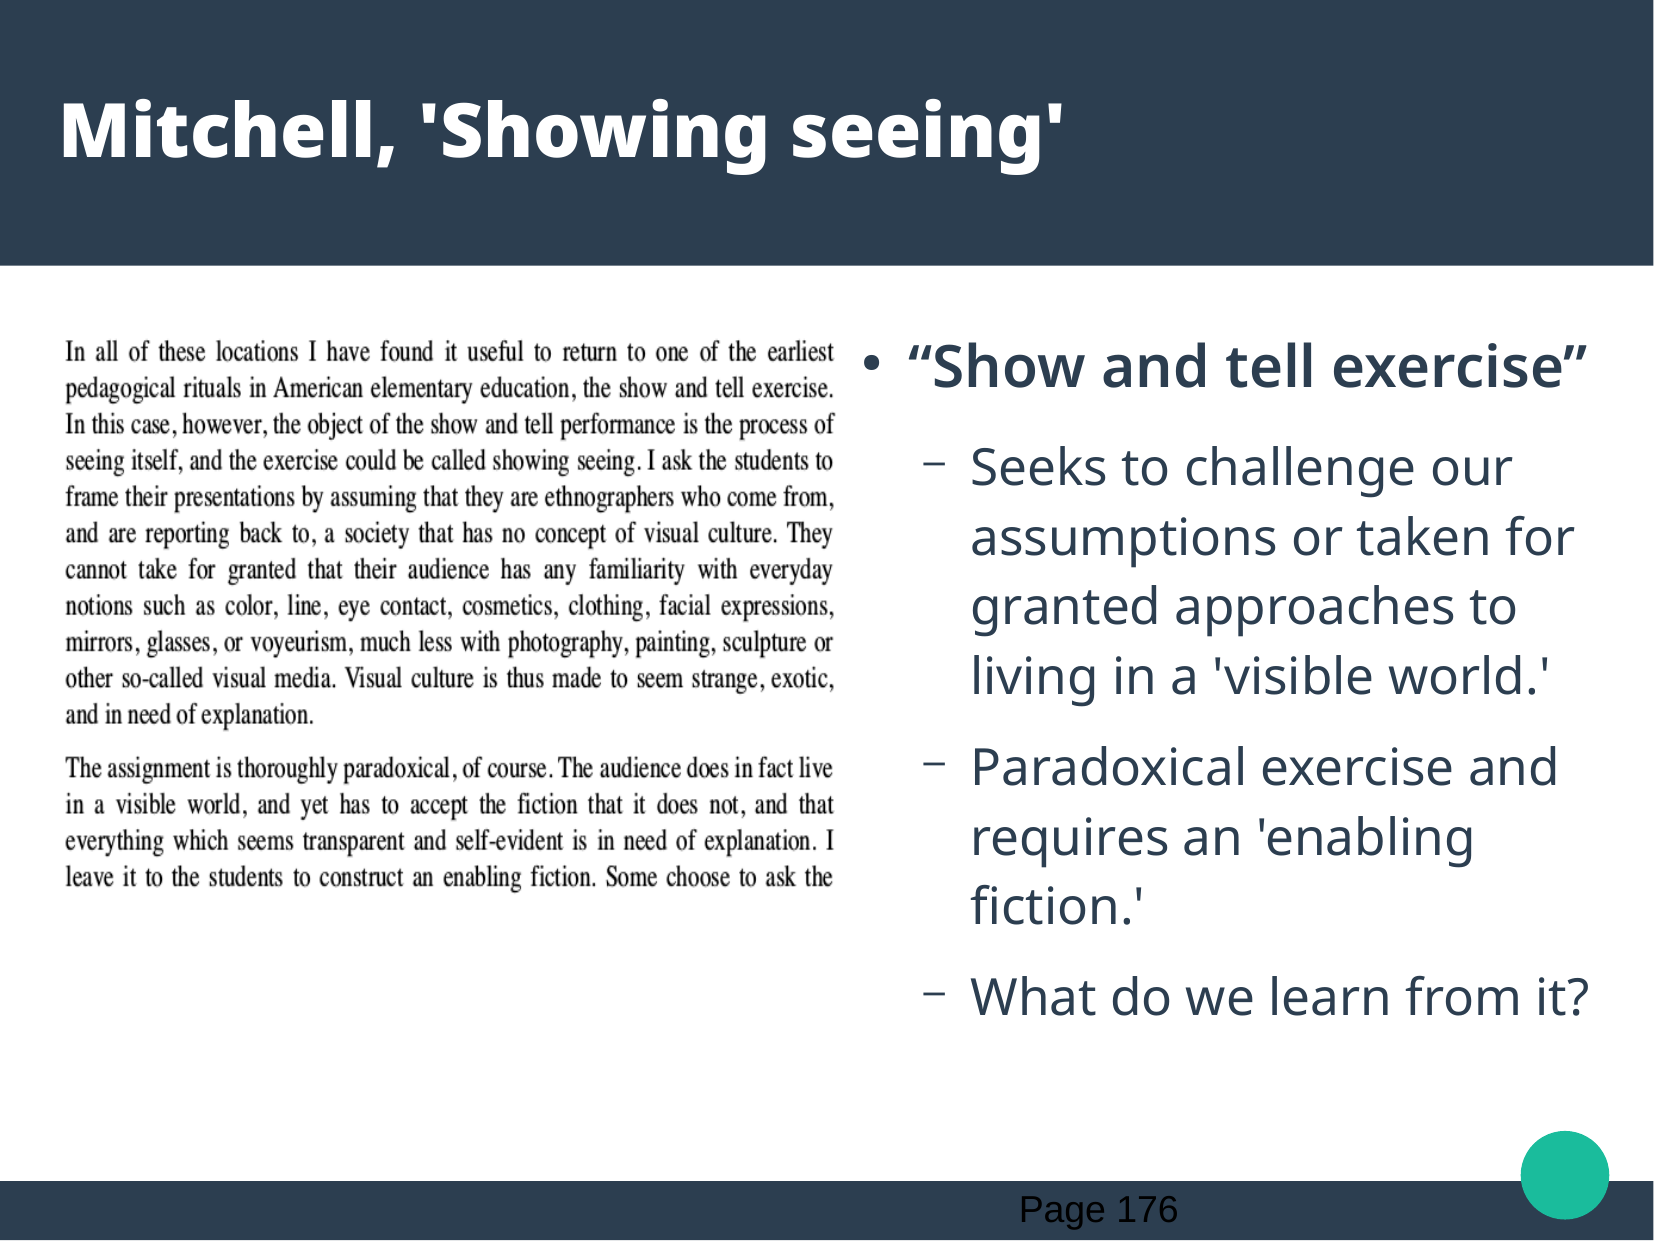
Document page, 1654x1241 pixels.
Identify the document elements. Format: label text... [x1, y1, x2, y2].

picture [18, 328, 845, 910]
list “Show and tell exercise” Seeks to challenge our assumptions or taken for granted approaches to living in a 'visible world.' Paradoxical exercise and requires an 'enabling fiction.' What do we learn from it? [845, 324, 1596, 1152]
title Mitchell, 'Showing seeing' [59, 49, 1595, 207]
text_box Page 176 [1003, 1181, 1217, 1238]
